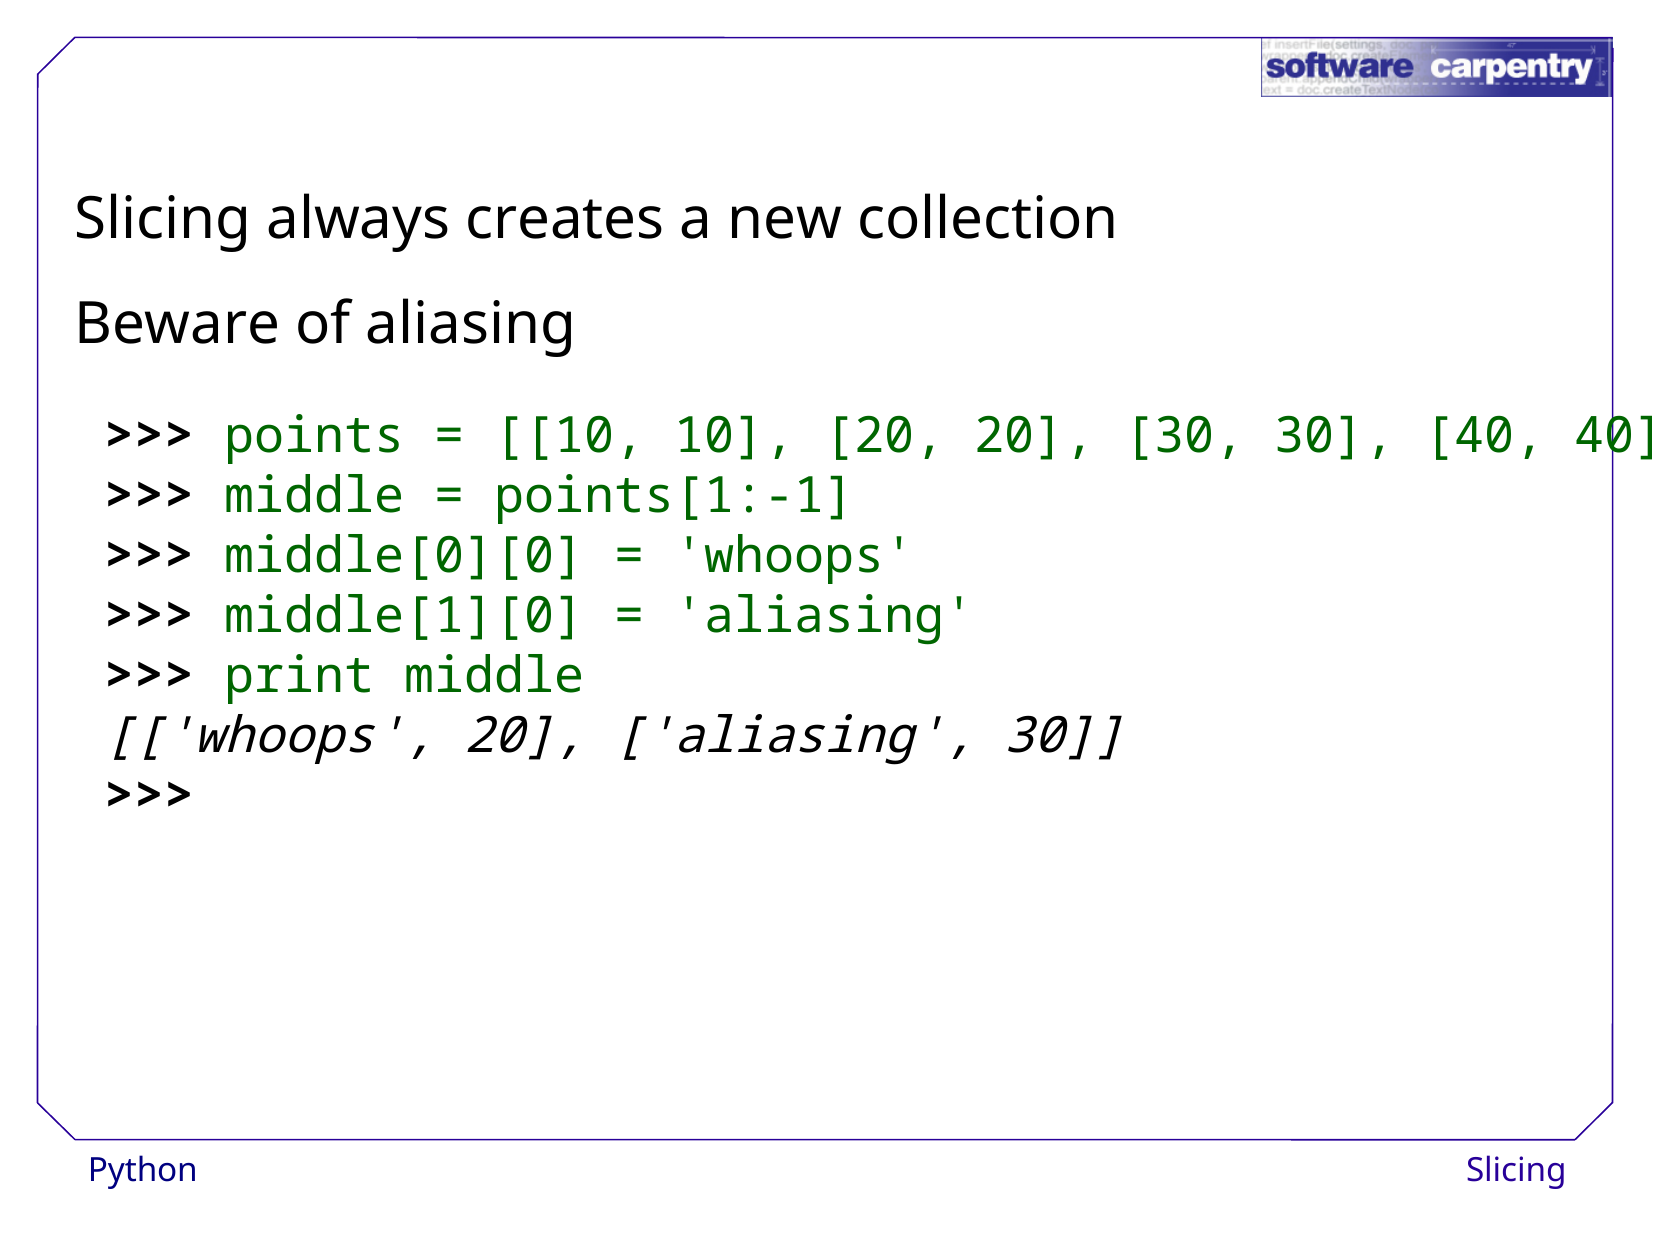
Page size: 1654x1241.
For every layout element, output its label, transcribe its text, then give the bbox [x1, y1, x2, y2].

text_box Slicing always creates a new collection Beware of aliasing [59, 137, 1285, 364]
text_box >>> points = [[10, 10], [20, 20], [30, 30], [40, 40]] >>> middle = points[1:-1] >>> middle[0][0] = 'whoops' >>> middle[1][0] = 'aliasing' >>> print middle [['whoops', 20], ['aliasing', 30]] >>> [89, 395, 1498, 963]
picture [1261, 39, 1613, 97]
